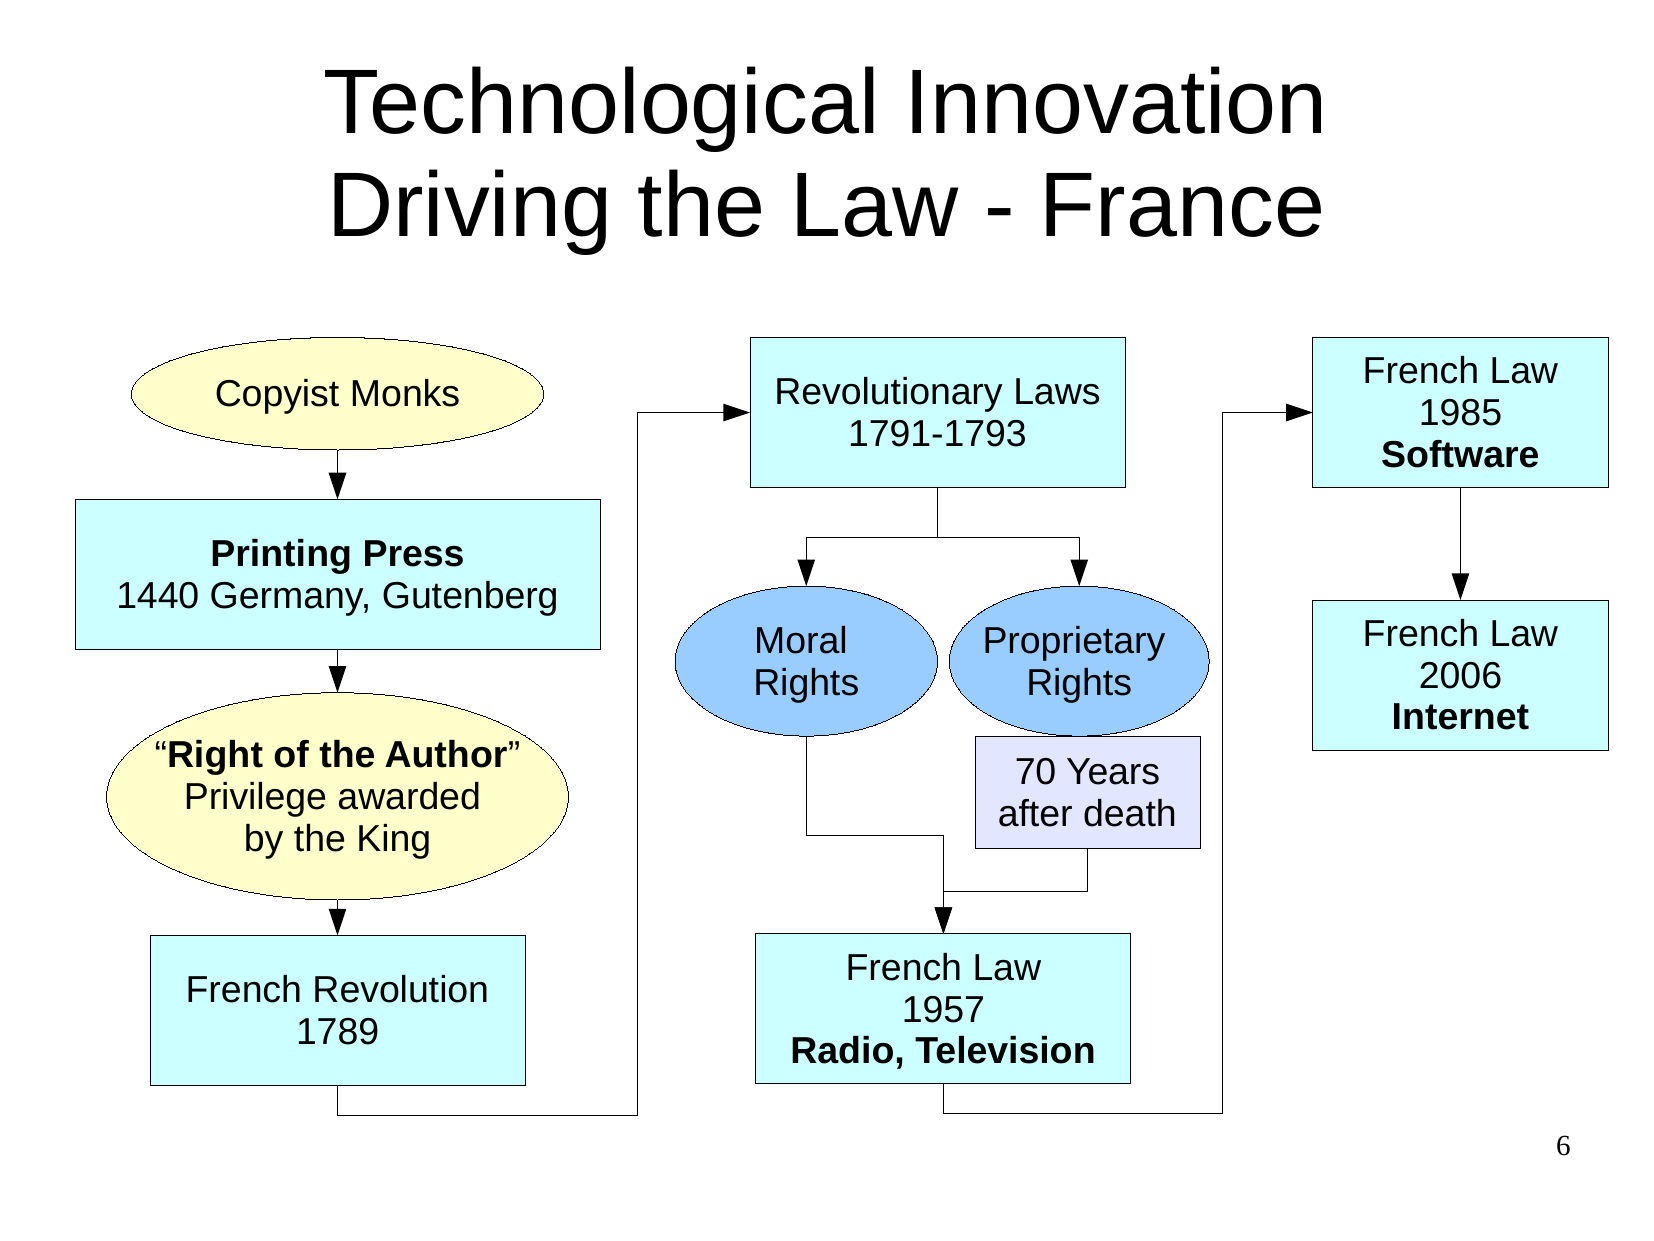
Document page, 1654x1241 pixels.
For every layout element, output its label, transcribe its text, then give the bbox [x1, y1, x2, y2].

text_box French Law 2006 Internet [1312, 600, 1609, 751]
text_box Proprietary Rights [949, 586, 1210, 736]
title Technological Innovation Driving the Law - France [82, 49, 1571, 257]
text_box “Right of the Author” Privilege awarded by the King [106, 692, 569, 900]
text_box French Law 1985 Software [1312, 337, 1609, 488]
text_box Copyist Monks [131, 337, 544, 451]
text_box Moral Rights [675, 586, 938, 737]
text_box 70 Years after death [975, 736, 1201, 849]
text_box Printing Press 1440 Germany, Gutenberg [75, 499, 601, 650]
text_box French Law 1957 Radio, Television [755, 933, 1131, 1084]
text_box Revolutionary Laws 1791-1793 [750, 337, 1126, 488]
text_box French Revolution 1789 [150, 935, 526, 1086]
